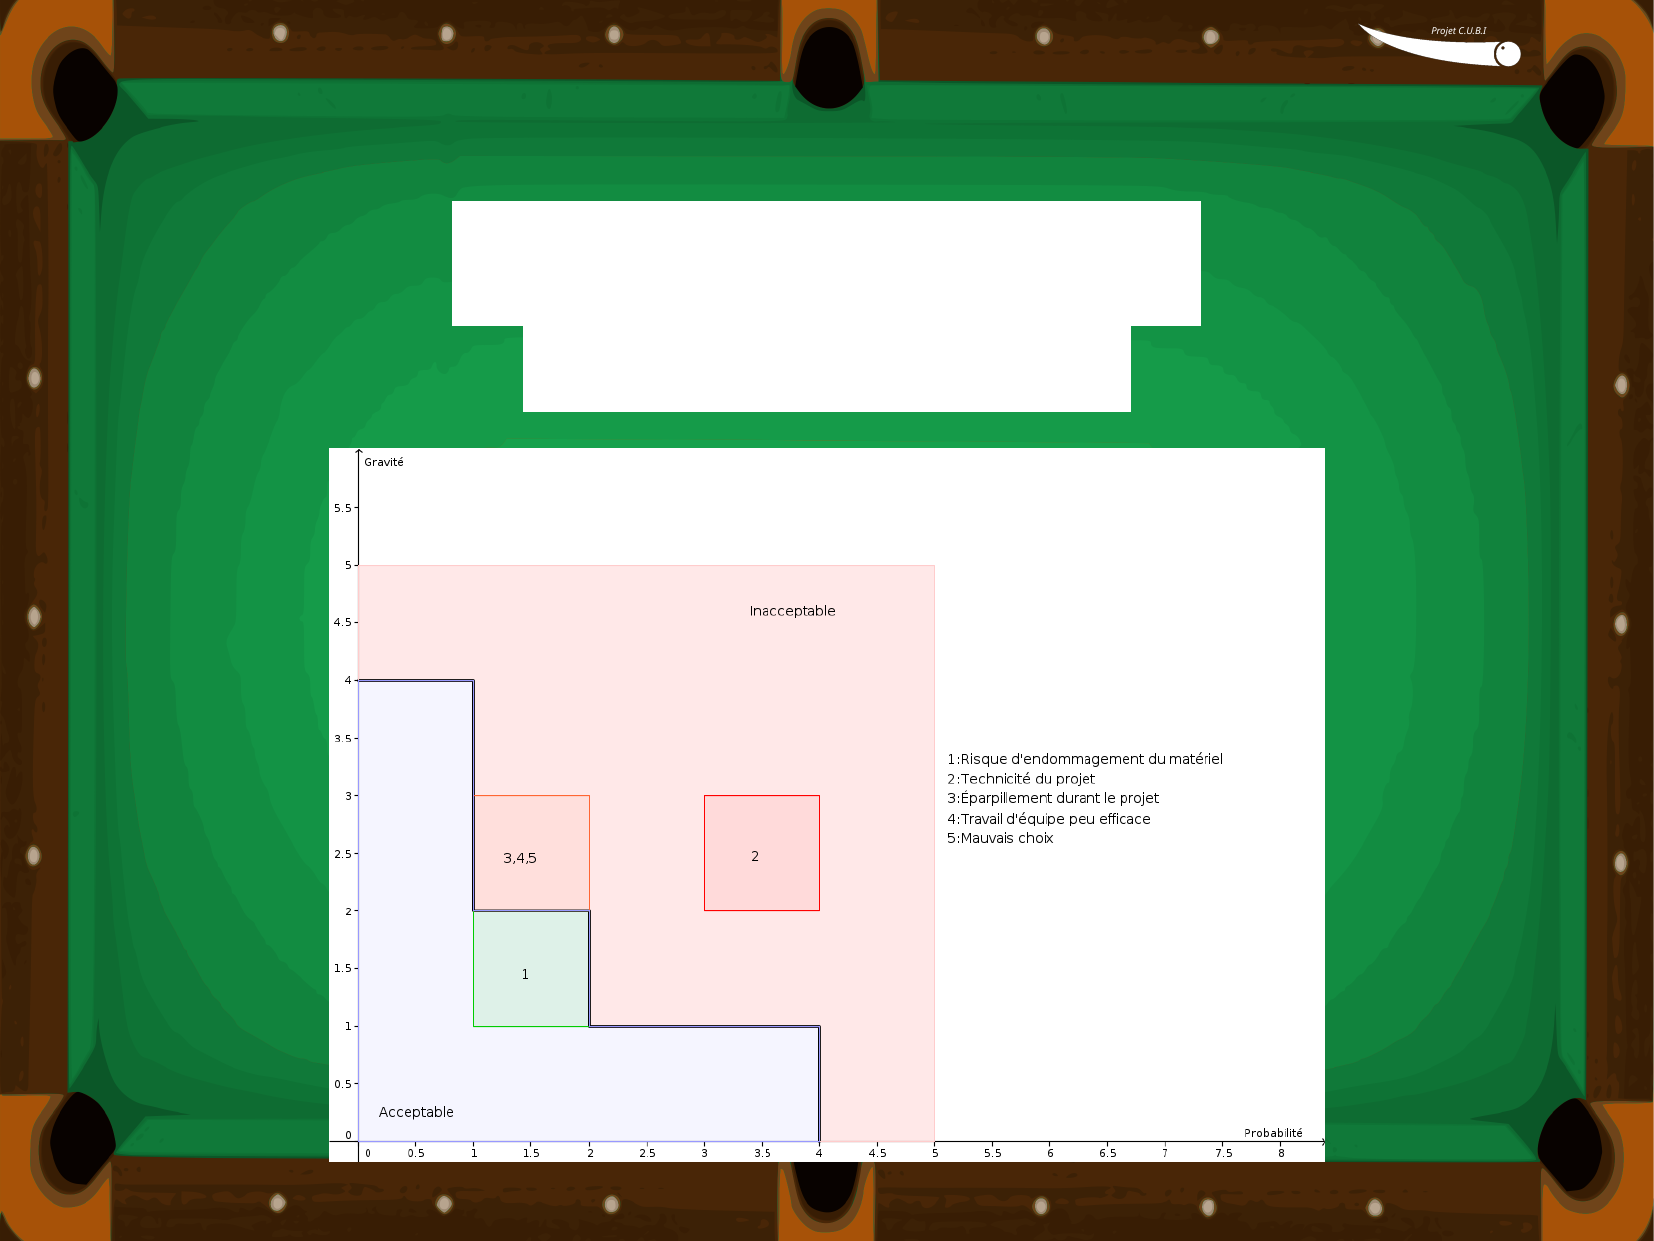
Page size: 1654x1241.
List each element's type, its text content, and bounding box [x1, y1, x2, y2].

picture [0, 0, 1654, 1241]
title Gestion du projet Analyse de risque (2) [106, 202, 1548, 411]
